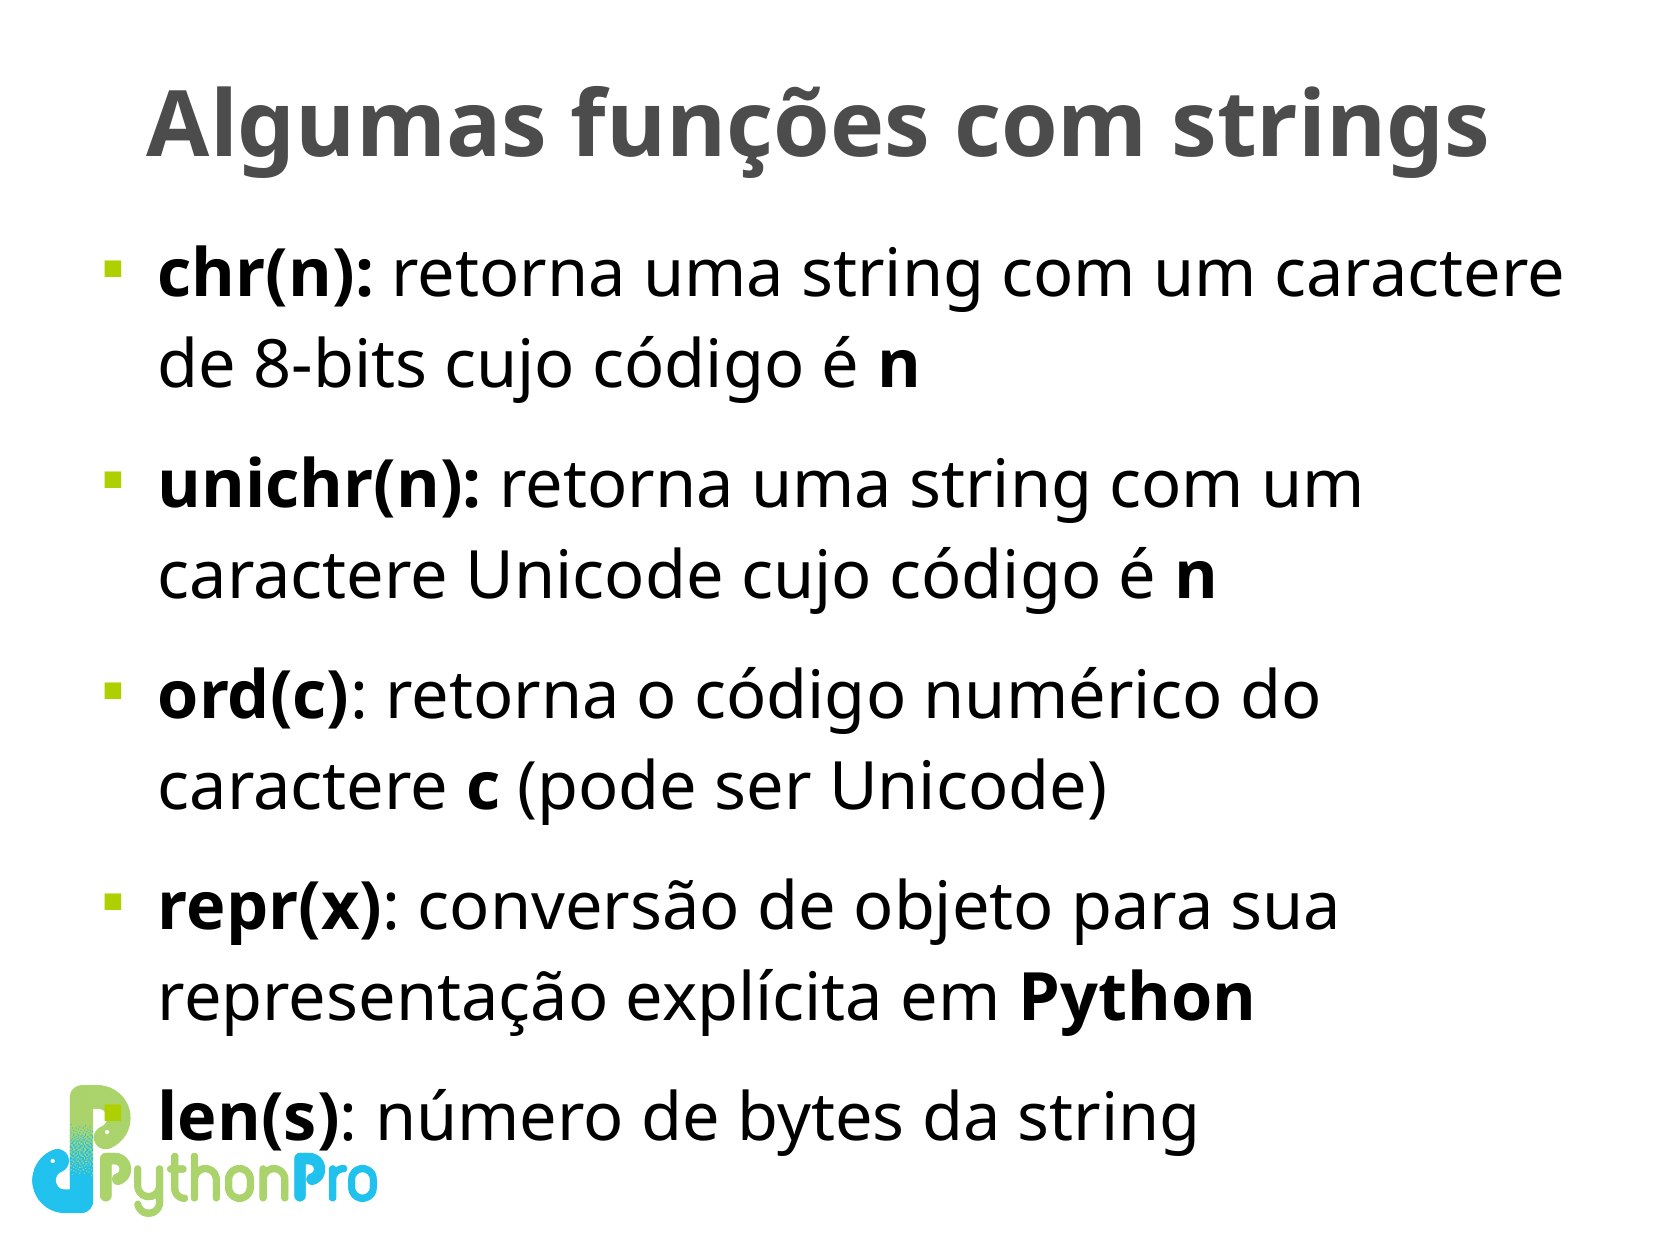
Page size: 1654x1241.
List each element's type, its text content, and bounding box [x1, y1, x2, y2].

picture [32, 1085, 377, 1217]
title Algumas funções com strings [75, 17, 1564, 226]
list chr(n): retorna uma string com um caractere de 8-bits cujo código é n unichr(n): retorna uma string com um caractere Unicode cujo código é n ord(c): retorna o código numérico do caractere c (pode ser Unicode) repr(x): conversão de objeto para sua representação explícita em Python len(s): número de bytes da string [86, 225, 1576, 1088]
